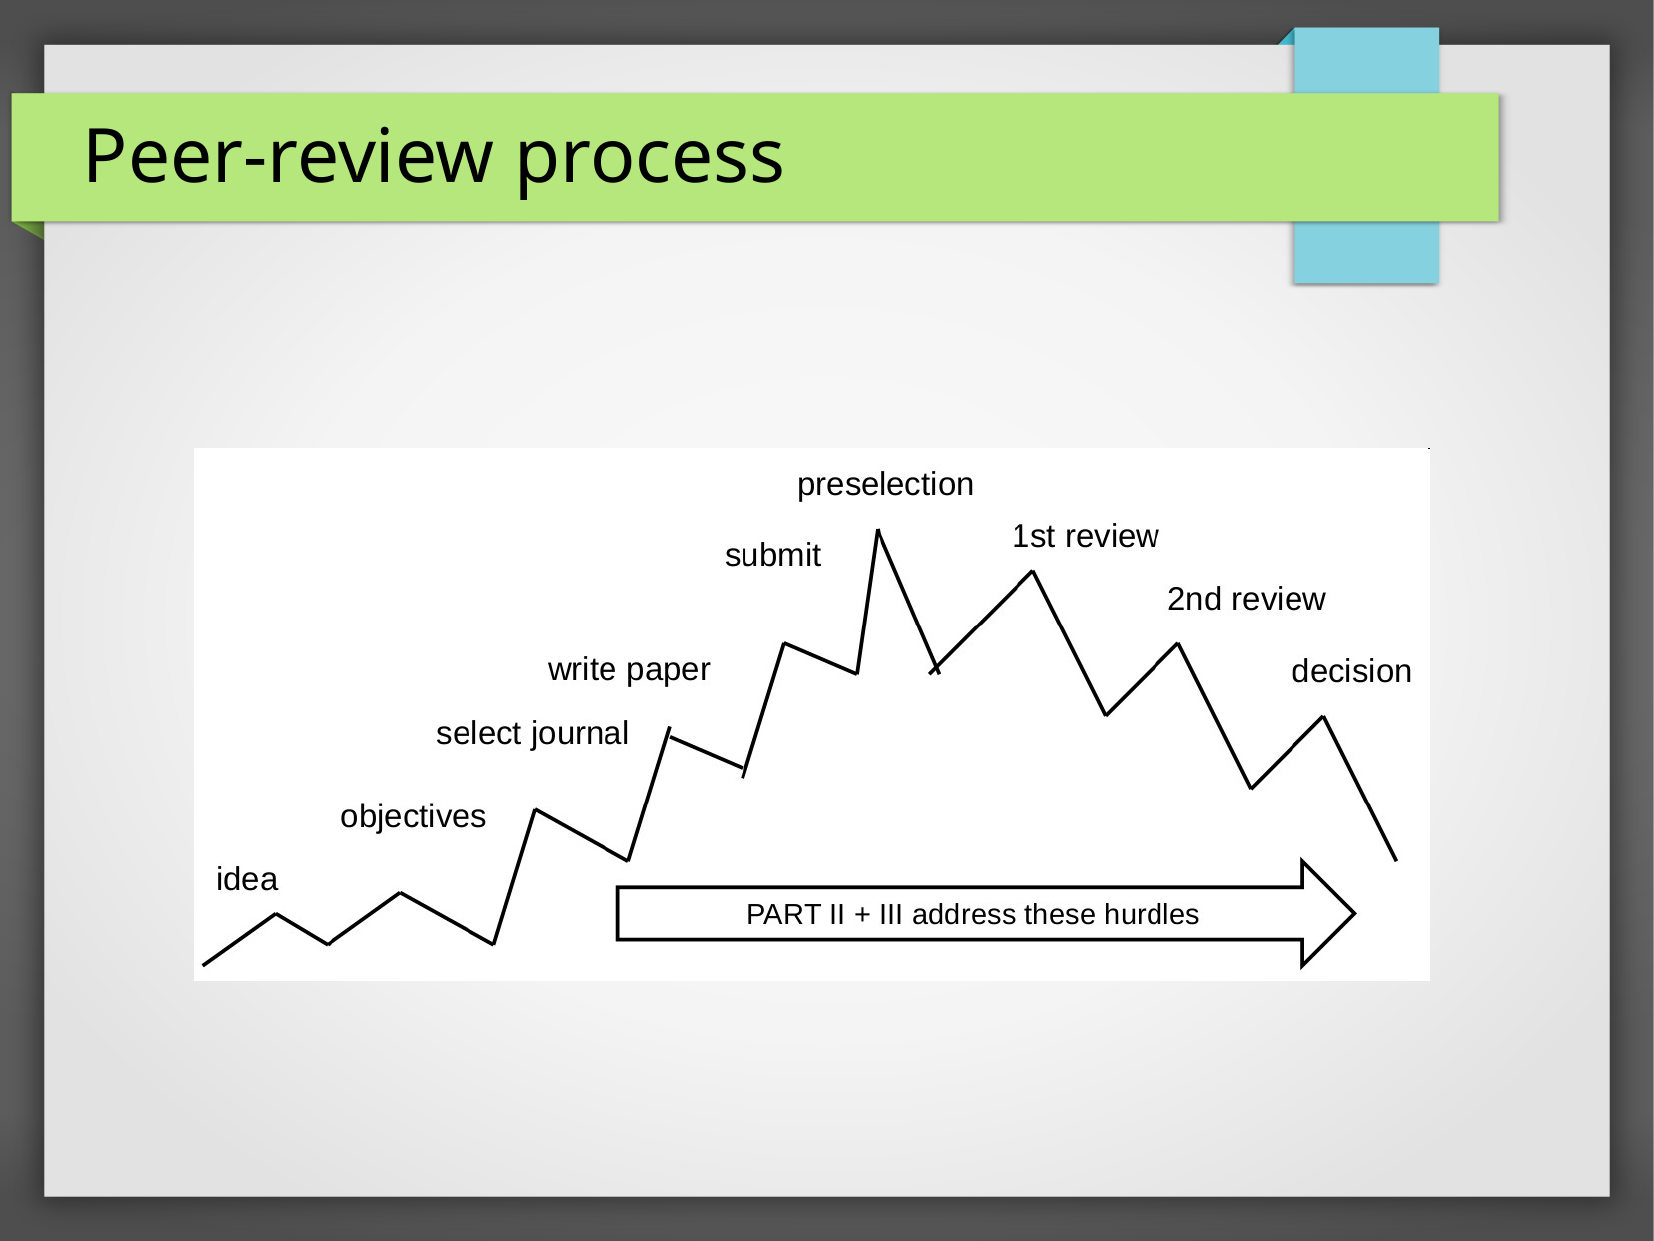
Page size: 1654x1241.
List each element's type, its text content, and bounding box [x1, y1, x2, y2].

title Peer-review process [82, 94, 1264, 213]
picture [0, 0, 1654, 1241]
